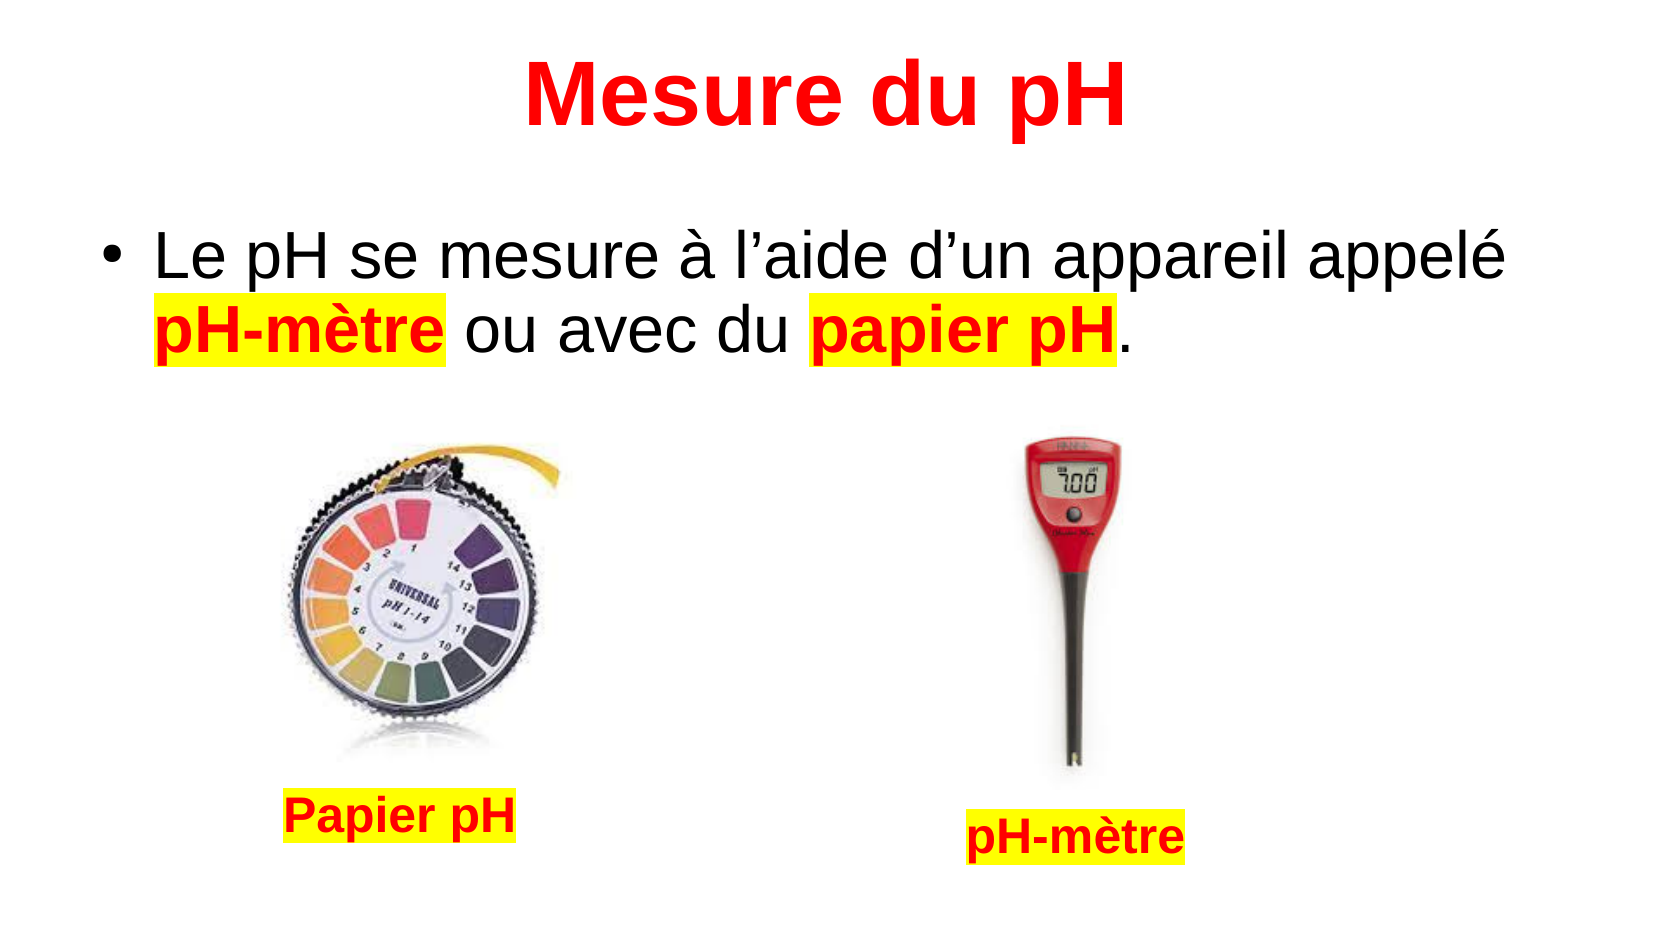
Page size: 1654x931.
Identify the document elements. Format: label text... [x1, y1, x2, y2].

picture [910, 413, 1238, 790]
picture [226, 388, 616, 778]
list Le pH se mesure à l’aide d’un appareil appelé pH-mètre ou avec du papier pH. [82, 217, 1571, 413]
text_box Papier pH [268, 780, 569, 851]
text_box pH-mètre [950, 801, 1201, 872]
title Mesure du pH [82, 37, 1571, 151]
